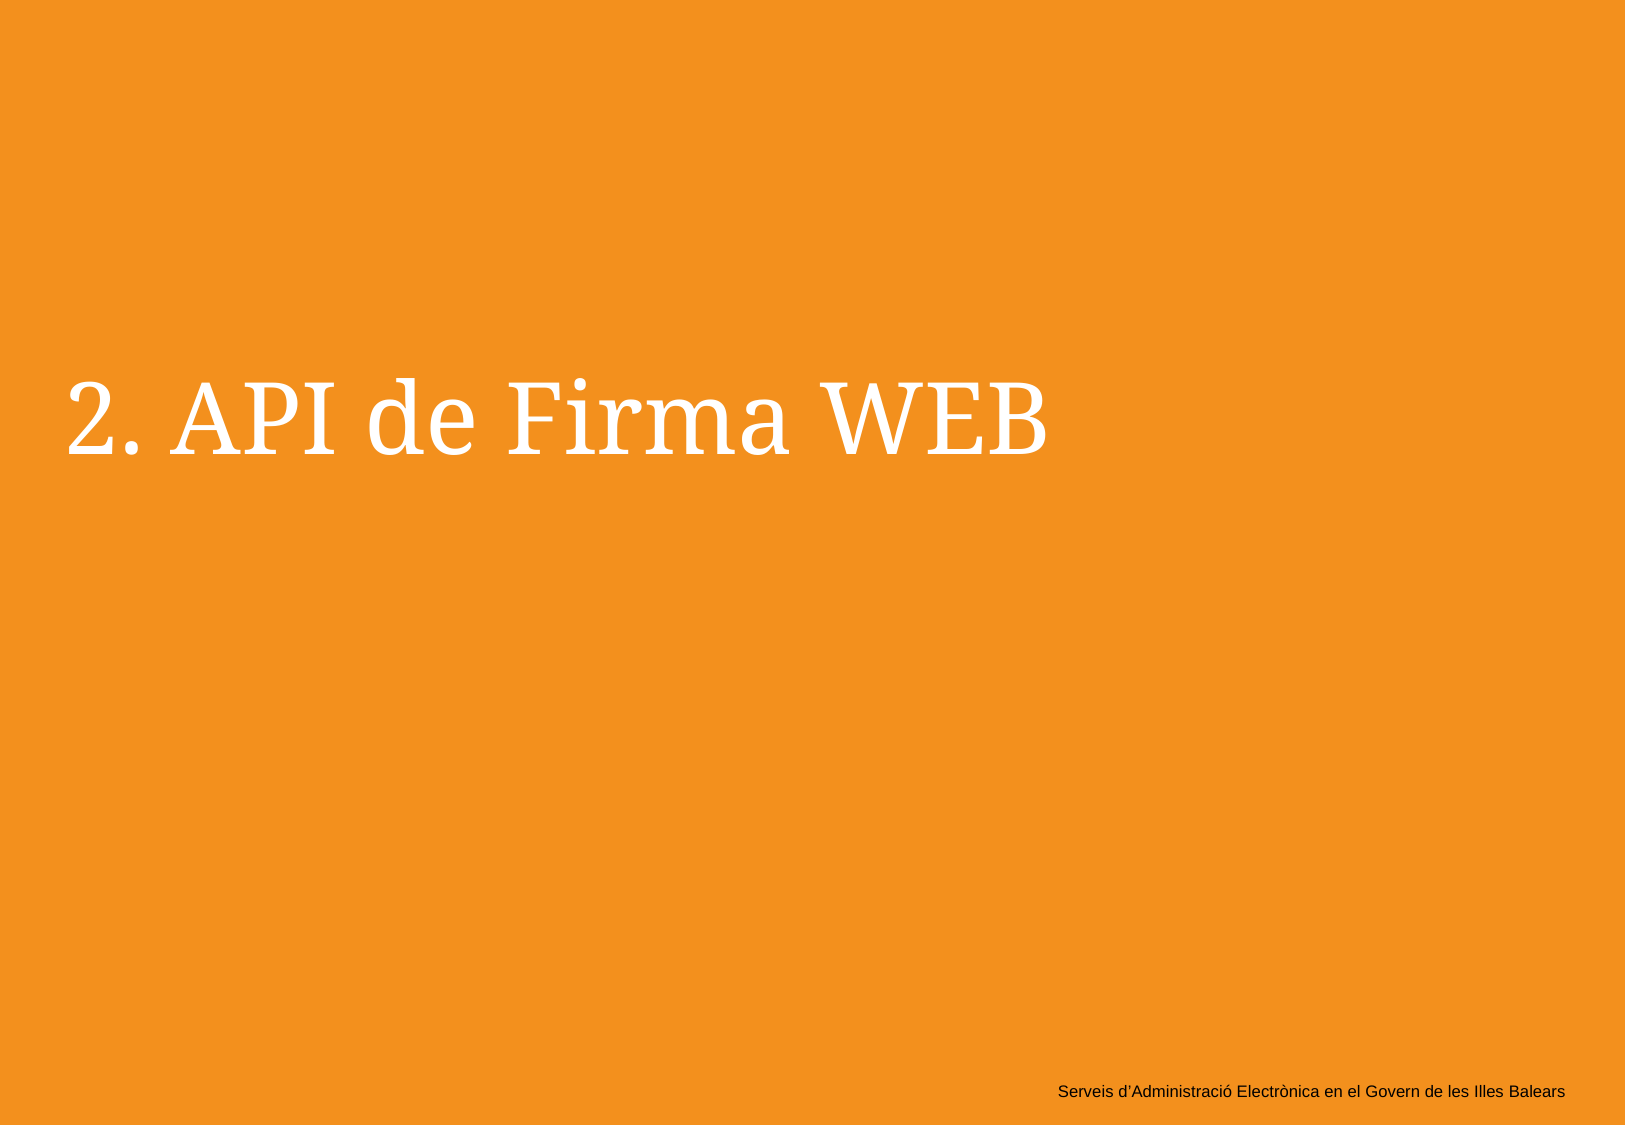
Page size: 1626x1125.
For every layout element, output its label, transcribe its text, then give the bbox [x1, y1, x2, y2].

title 2. API de Firma WEB [63, 354, 1561, 476]
